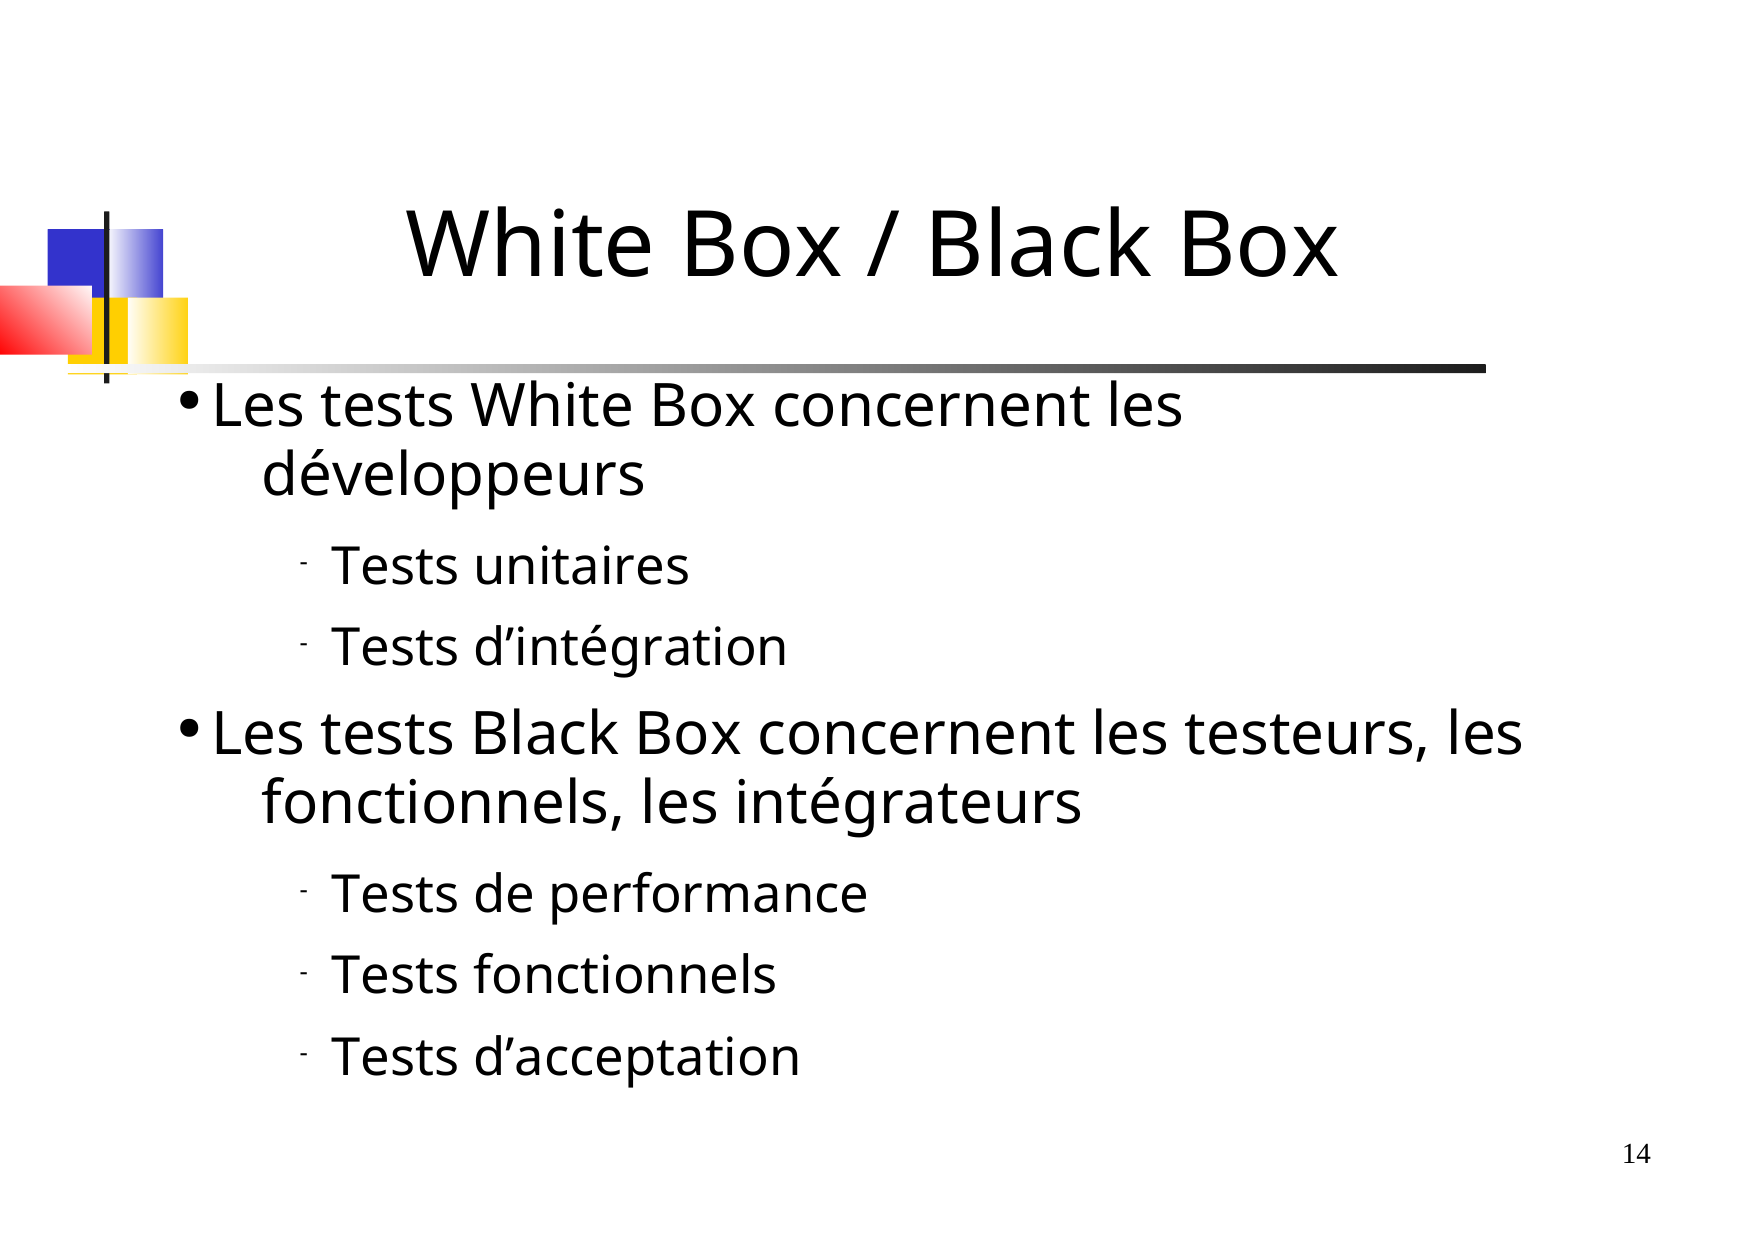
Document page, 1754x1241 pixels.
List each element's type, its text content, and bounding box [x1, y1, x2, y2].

title White Box / Black Box [179, 139, 1567, 351]
list Les tests White Box concernent les développeurs Tests unitaires Tests d’intégration Les tests Black Box concernent les testeurs, les fonctionnels, les intégrateurs Tests de performance Tests fonctionnels Tests d’acceptation [179, 371, 1567, 1091]
